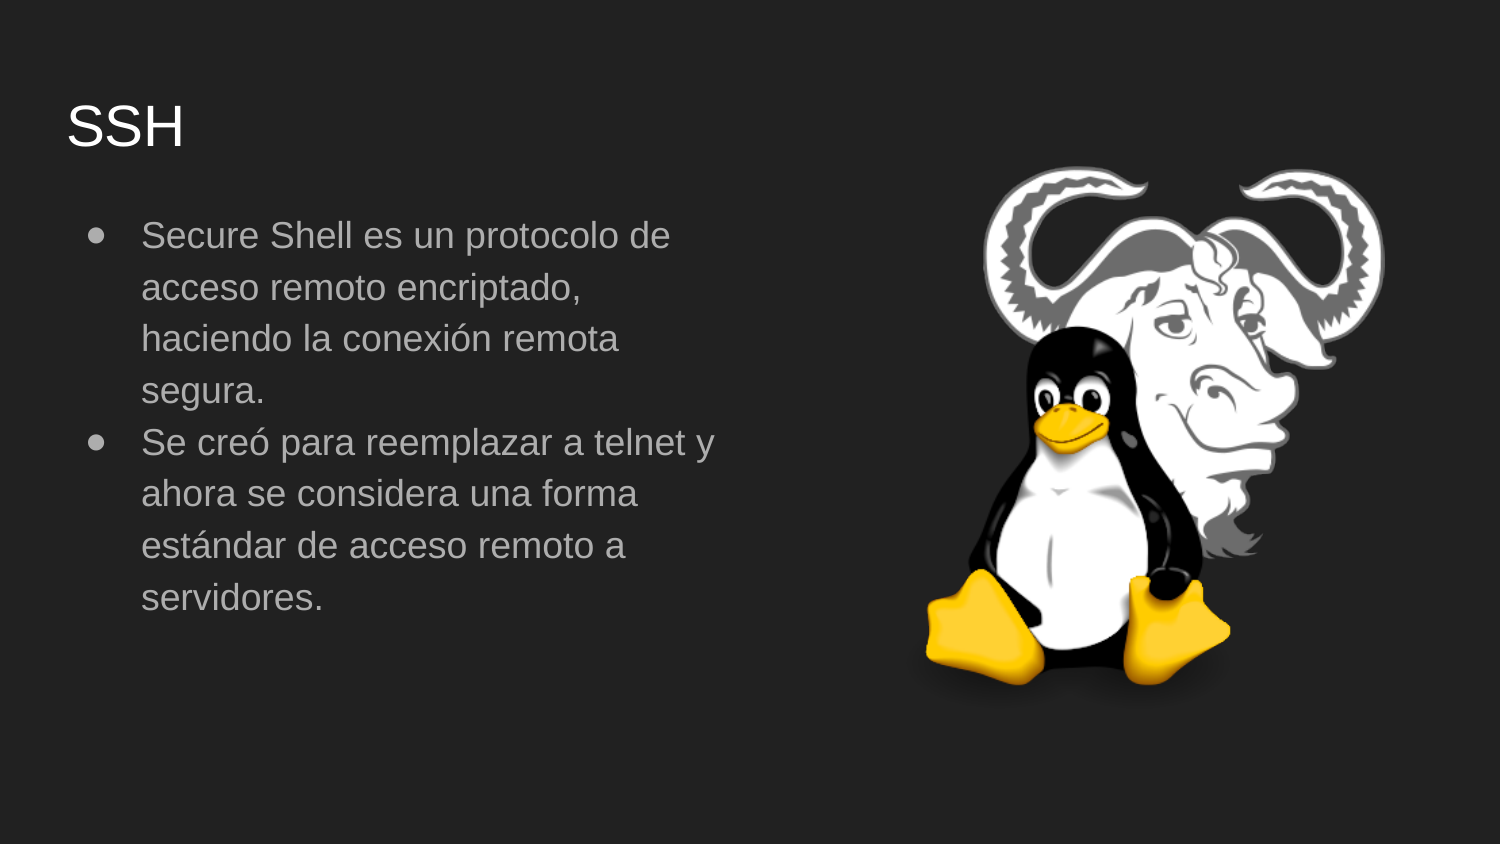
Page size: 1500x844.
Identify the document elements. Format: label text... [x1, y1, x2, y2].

picture [906, 166, 1385, 710]
title SSH [51, 72, 1449, 167]
list Secure Shell es un protocolo de acceso remoto encriptado, haciendo la conexión remota segura. Se creó para reemplazar a telnet y ahora se considera una forma estándar de acceso remoto a servidores. [51, 189, 750, 750]
